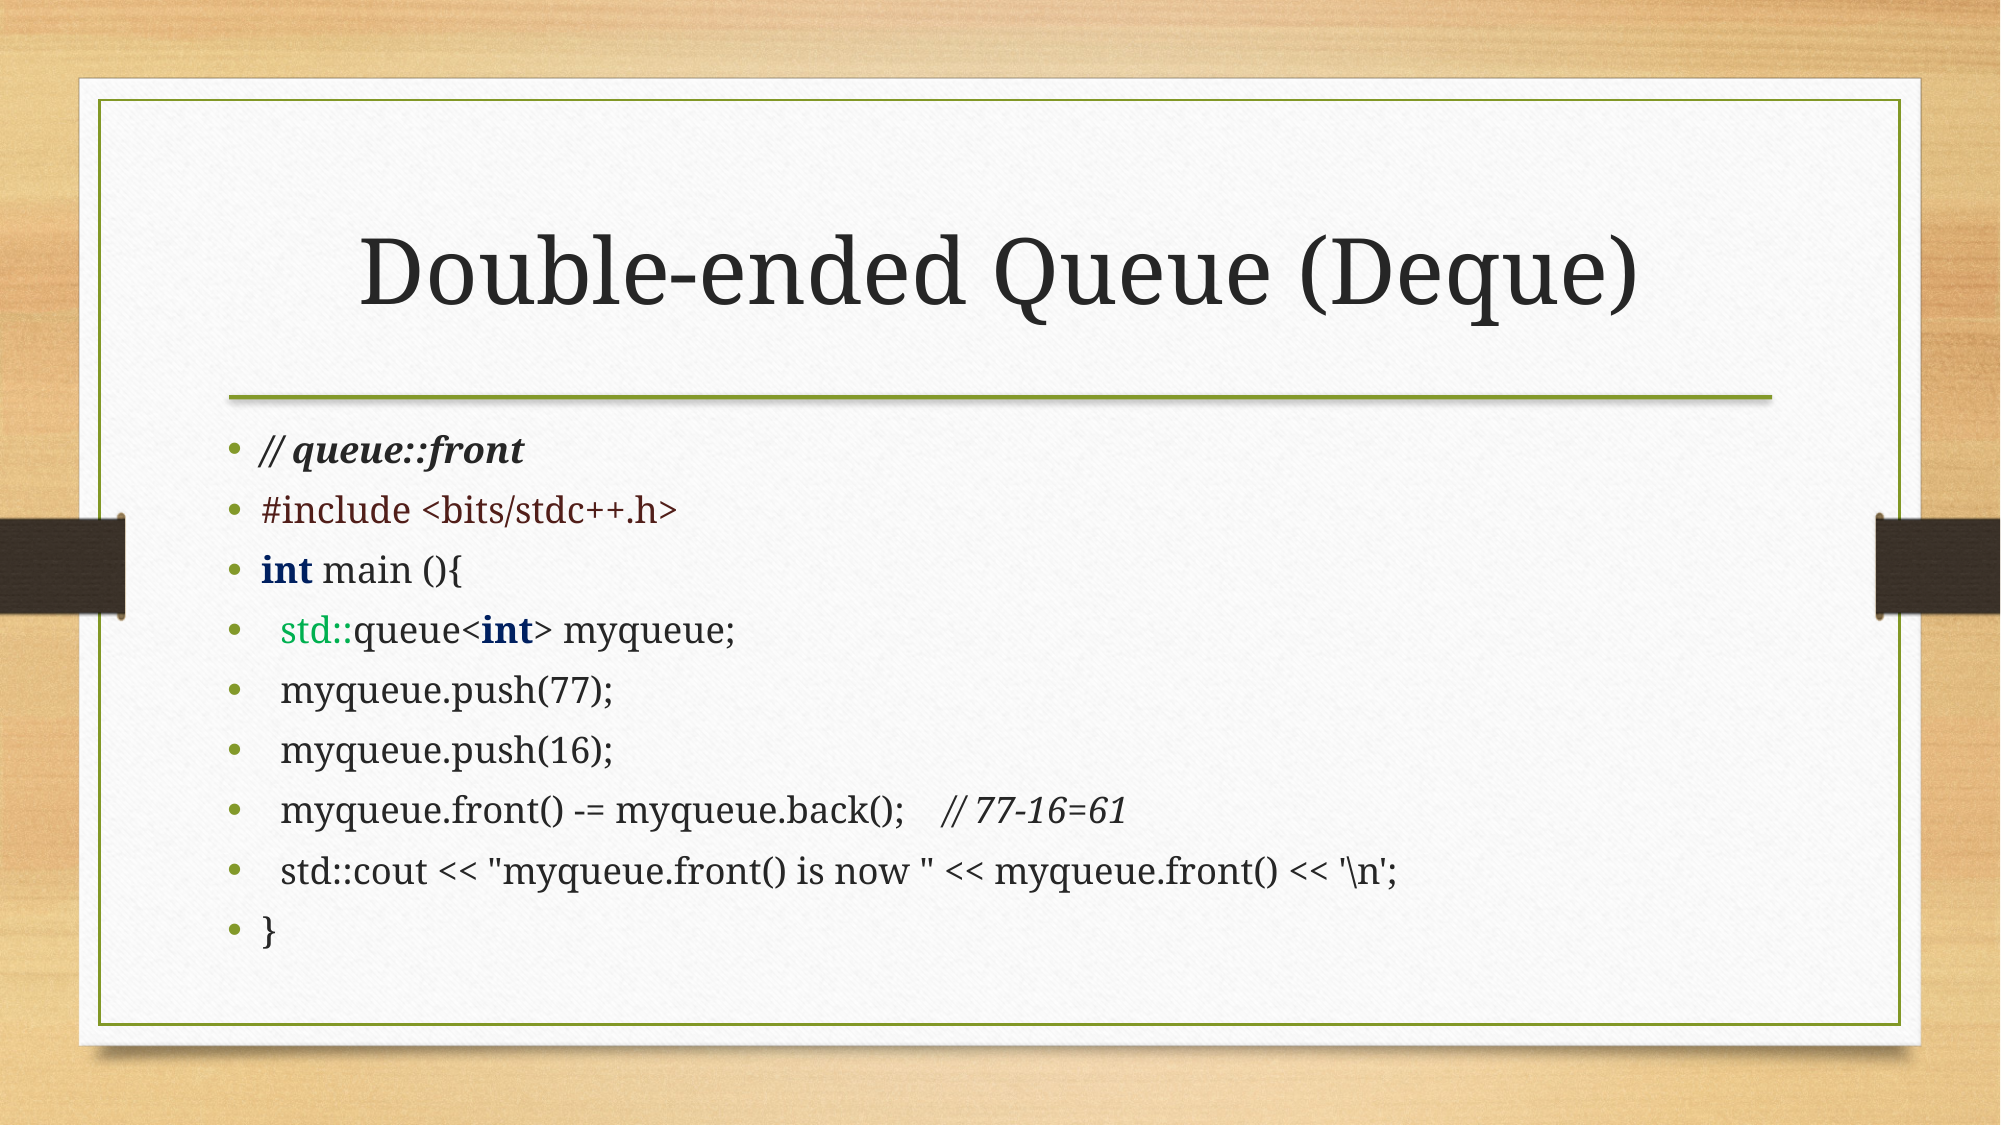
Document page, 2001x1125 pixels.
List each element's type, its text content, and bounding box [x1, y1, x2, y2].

text_box // queue::front #include <bits/stdc++.h> int main (){ std::queue<int> myqueue; myqueue.push(77); myqueue.push(16); myqueue.front() -= myqueue.back(); // 77-16=61 std::cout << "myqueue.front() is now " << myqueue.front() << '\n'; } [212, 419, 1788, 964]
text_box Double-ended Queue (Deque) [212, 161, 1788, 375]
picture [0, 0, 2001, 1125]
